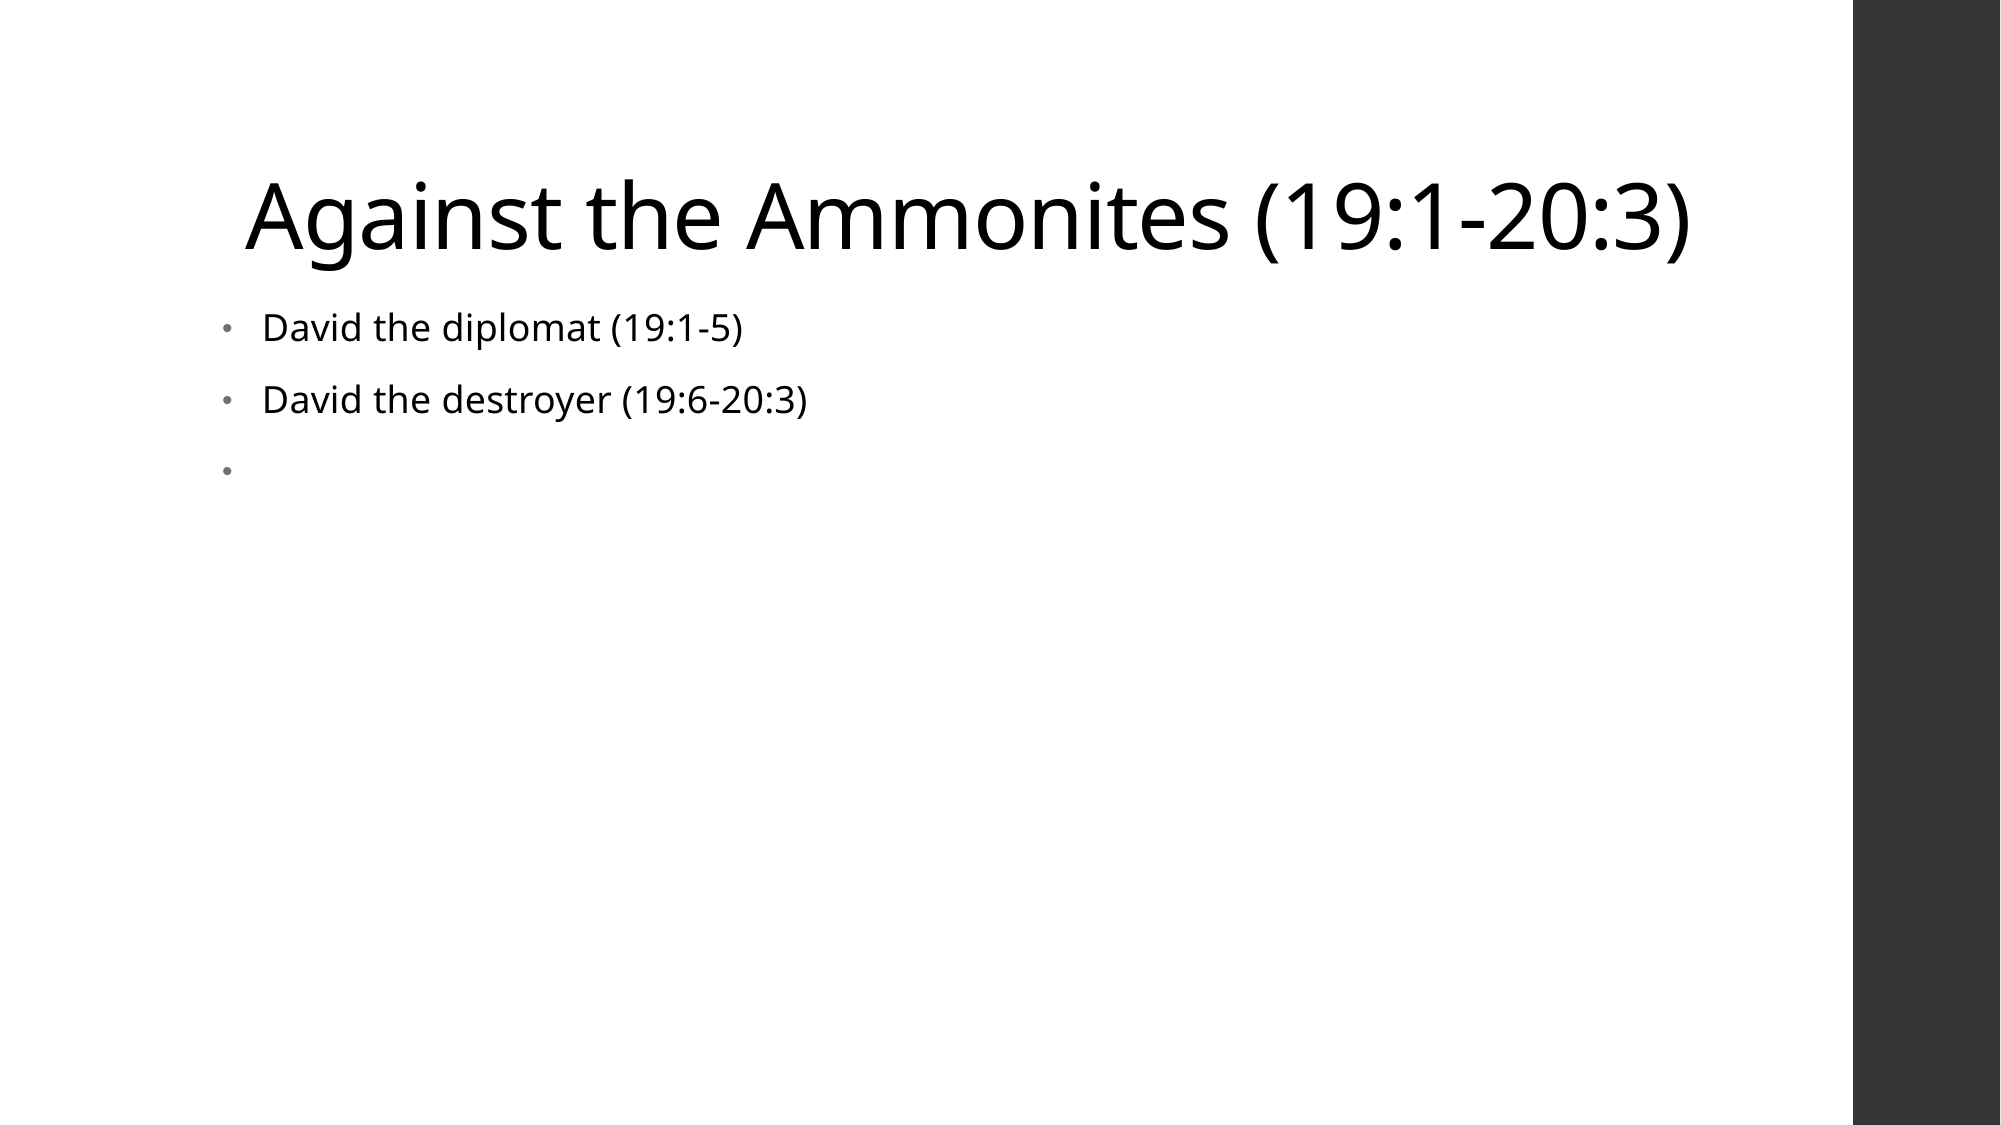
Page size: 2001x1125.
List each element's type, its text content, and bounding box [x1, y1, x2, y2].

title Against the Ammonites (19:1-20:3) [206, 60, 1797, 278]
list David the diplomat (19:1-5) David the destroyer (19:6-20:3) [206, 299, 1617, 1014]
